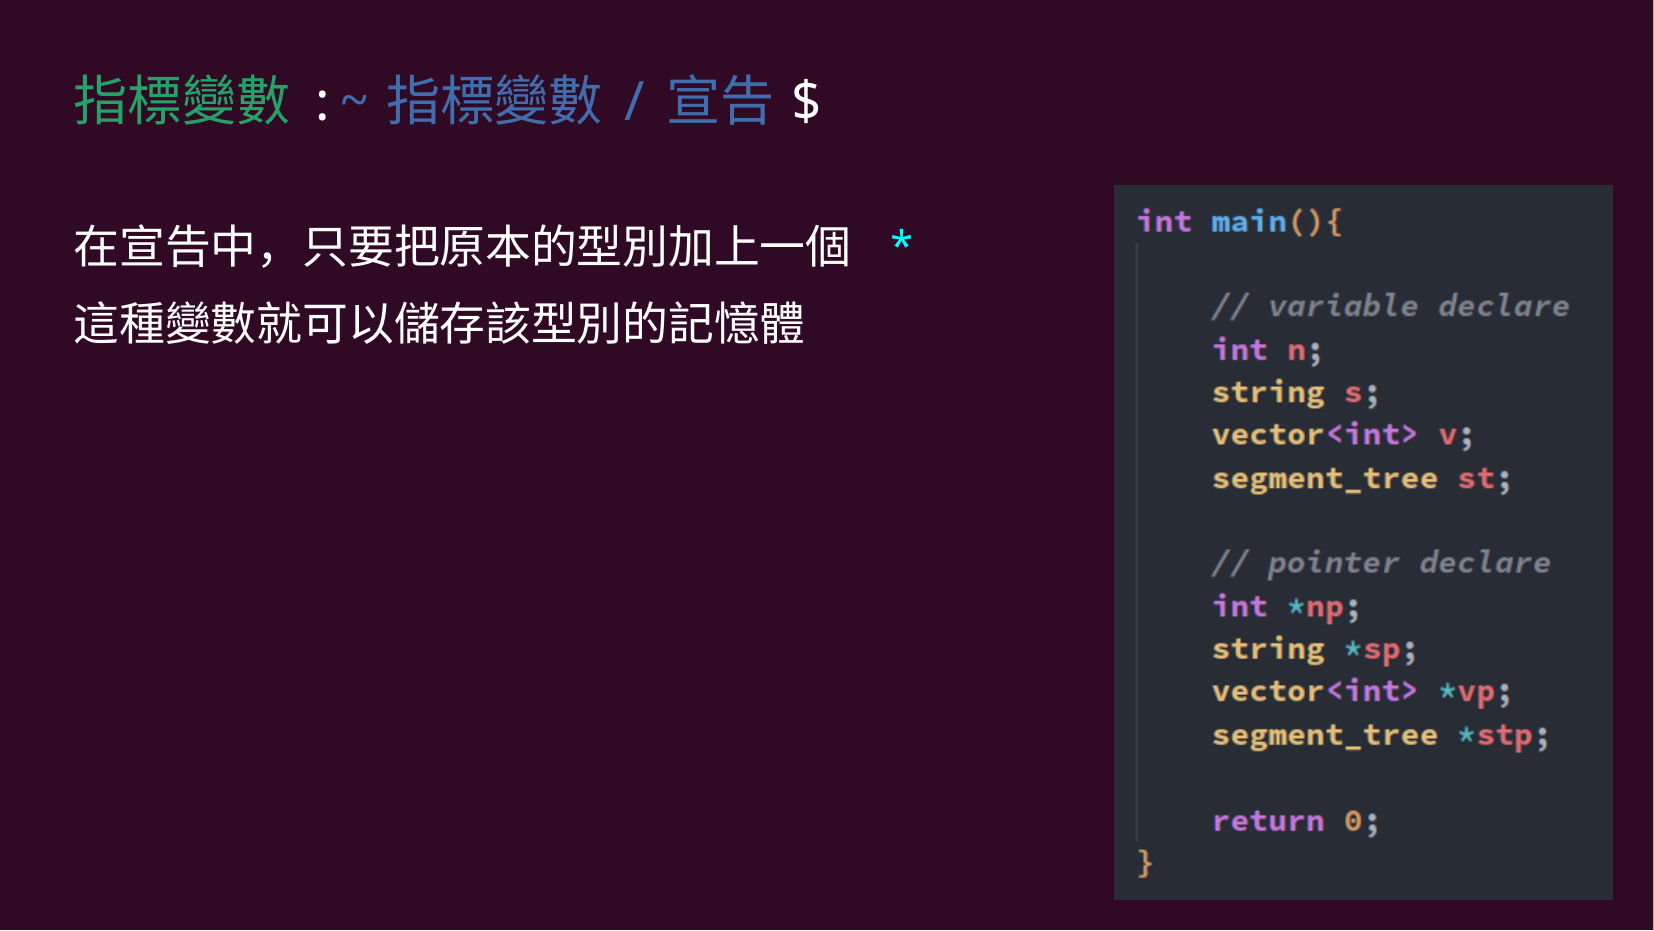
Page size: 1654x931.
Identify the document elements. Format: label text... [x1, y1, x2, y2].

text_box 在宣告中，只要把原本的型別加上一個 * 這種變數就可以儲存該型別的記憶體 [59, 193, 1114, 672]
picture [1114, 185, 1613, 901]
text_box 指標變數:~指標變數/宣告$ [59, 55, 1201, 139]
